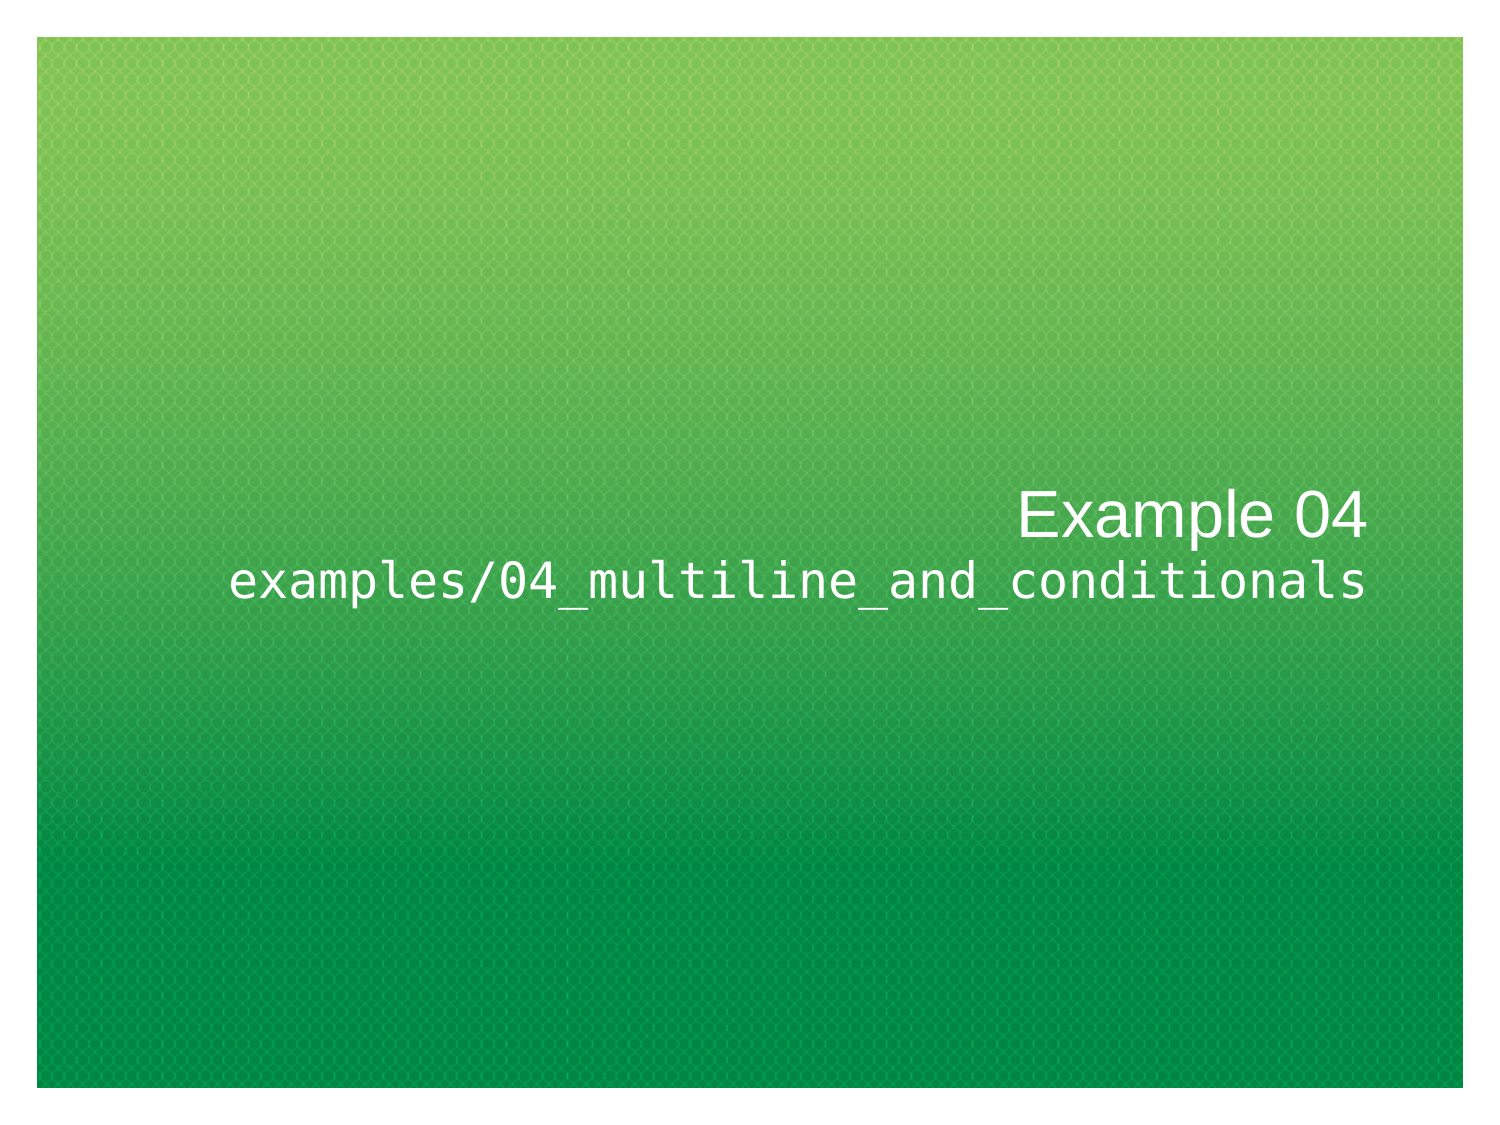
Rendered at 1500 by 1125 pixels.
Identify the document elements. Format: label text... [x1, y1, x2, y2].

title Example 04 examples/04_multiline_and_conditionals [135, 450, 1369, 638]
picture [37, 37, 1463, 1088]
